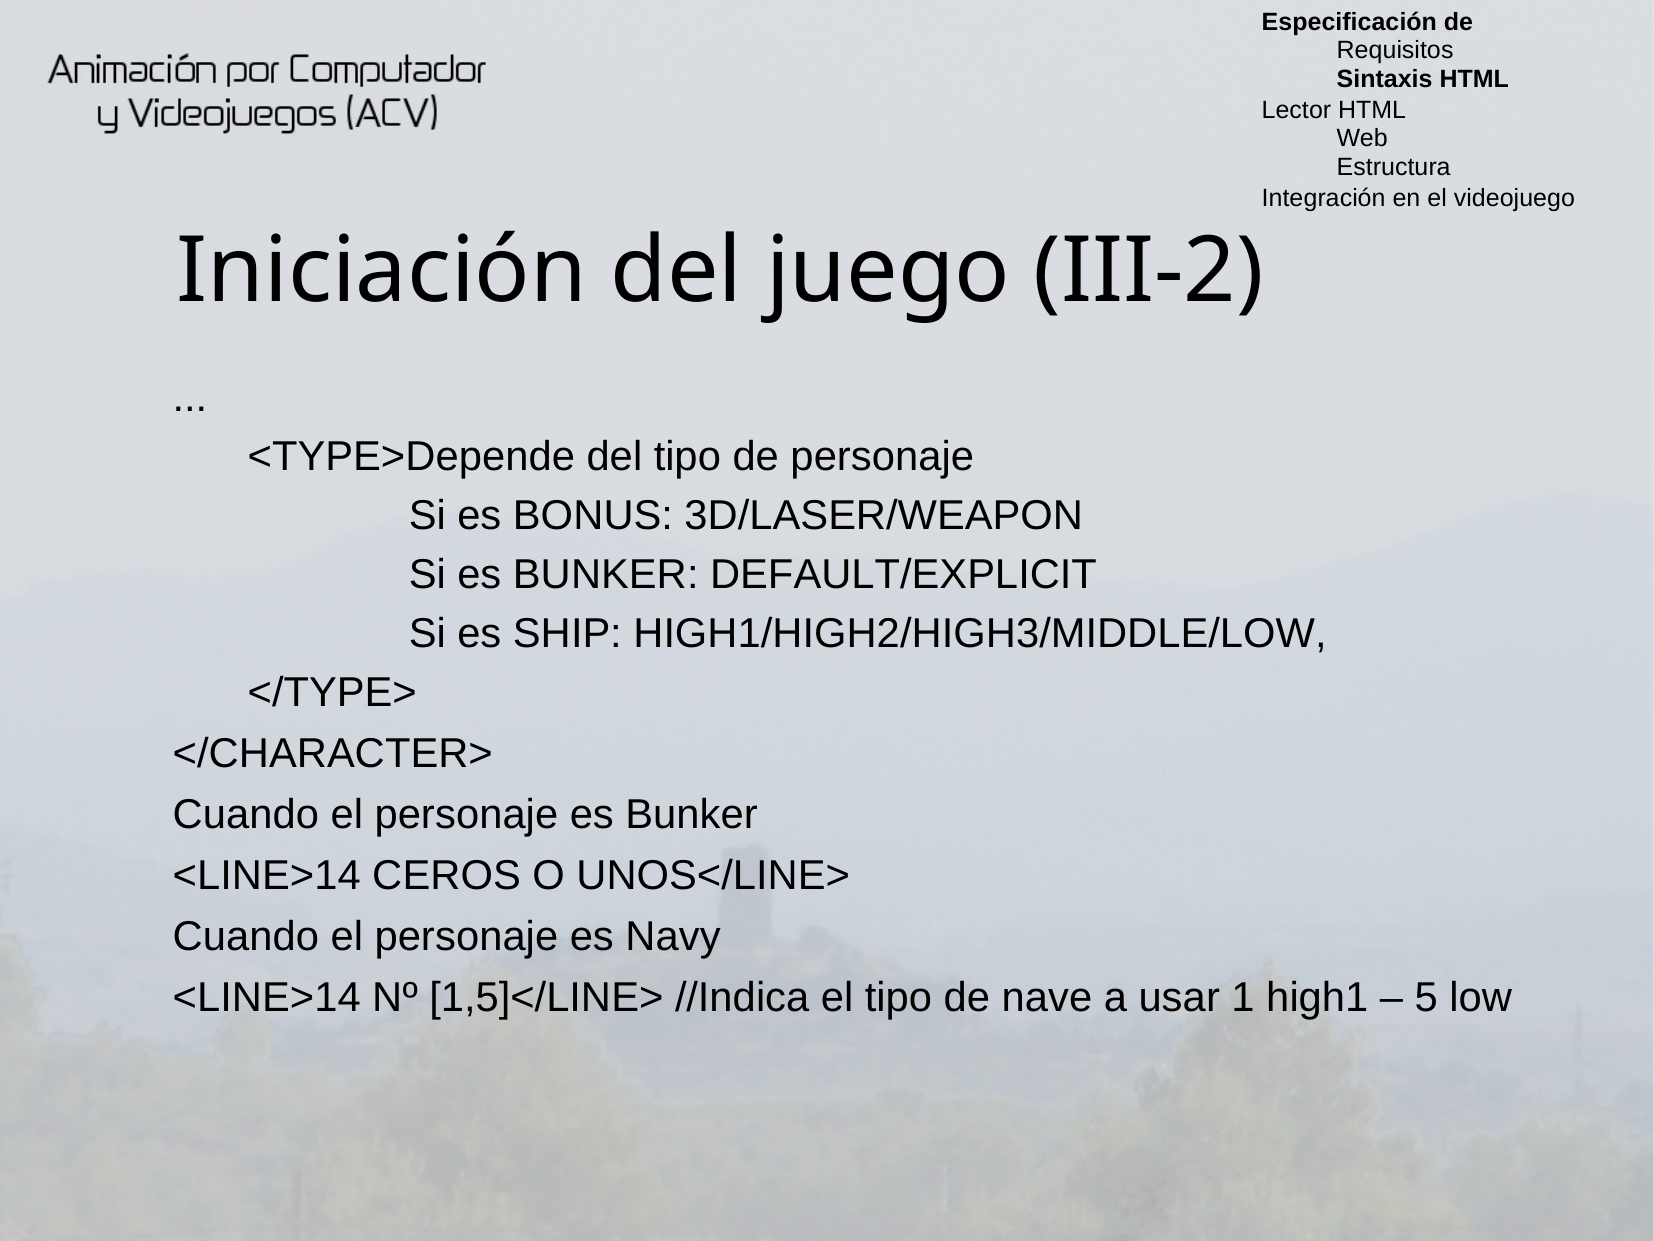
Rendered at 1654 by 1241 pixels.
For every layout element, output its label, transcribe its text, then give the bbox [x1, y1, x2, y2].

text_box Especificación de Requisitos Sintaxis HTML Lector HTML Web Estructura Integración en el videojuego [1171, 0, 1653, 326]
title Iniciación del juego (III-2) [83, 169, 1359, 362]
picture [0, 0, 1654, 1241]
list ... <TYPE>Depende del tipo de personaje Si es BONUS: 3D/LASER/WEAPON Si es BUNKER: DEFAULT/EXPLICIT Si es SHIP: HIGH1/HIGH2/HIGH3/MIDDLE/LOW, </TYPE> </CHARACTER> Cuando el personaje es Bunker <LINE>14 CEROS O UNOS</LINE> Cuando el personaje es Navy <LINE>14 Nº [1,5]</LINE> //Indica el tipo de nave a usar 1 high1 – 5 low [82, 286, 1595, 1091]
